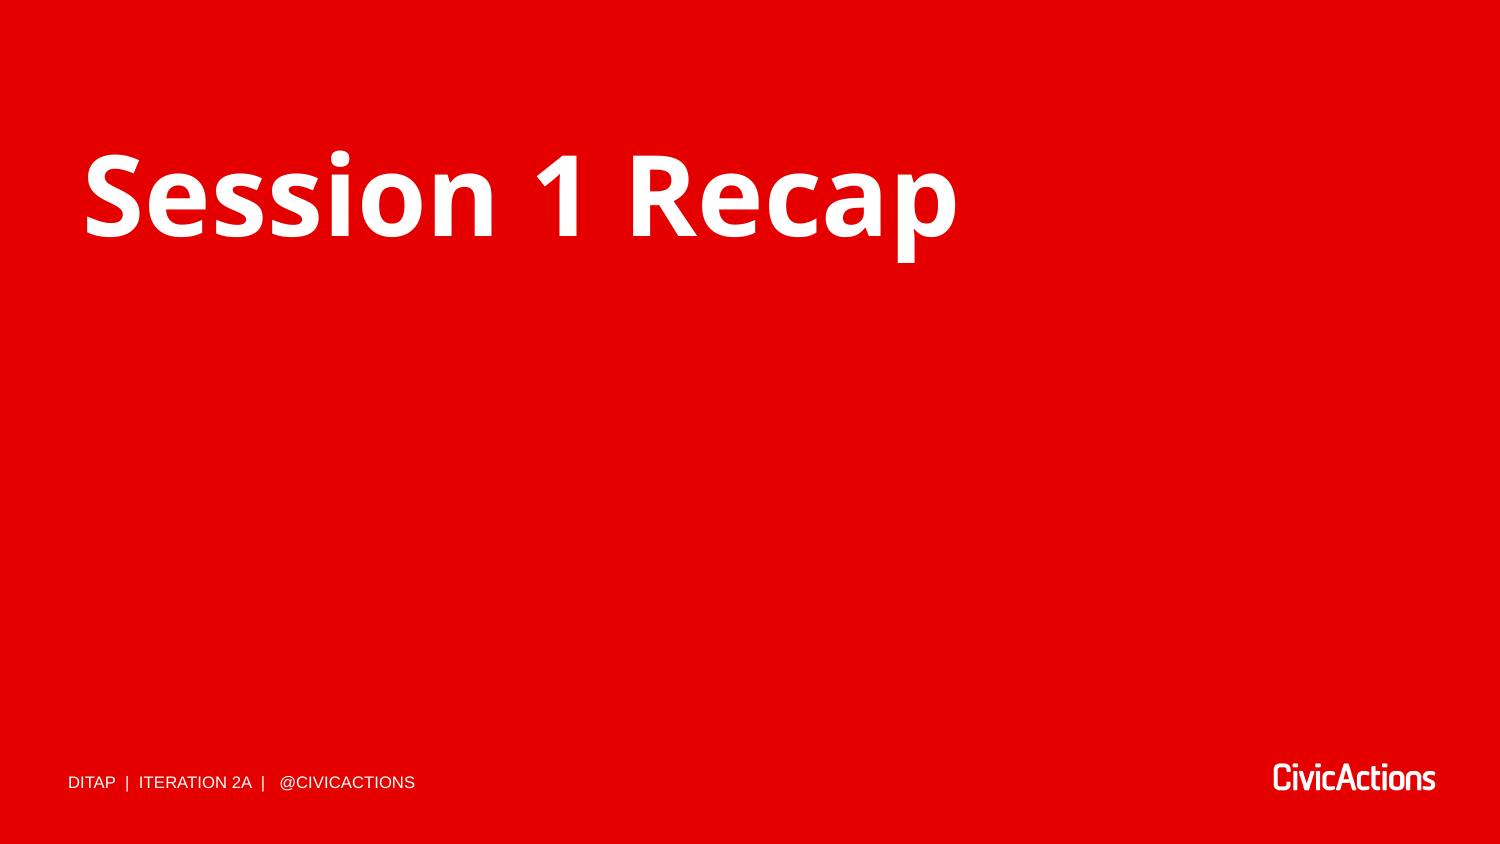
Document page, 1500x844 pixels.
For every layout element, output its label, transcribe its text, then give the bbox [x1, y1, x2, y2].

title Session 1 Recap [73, 114, 1354, 470]
picture [1271, 758, 1438, 795]
